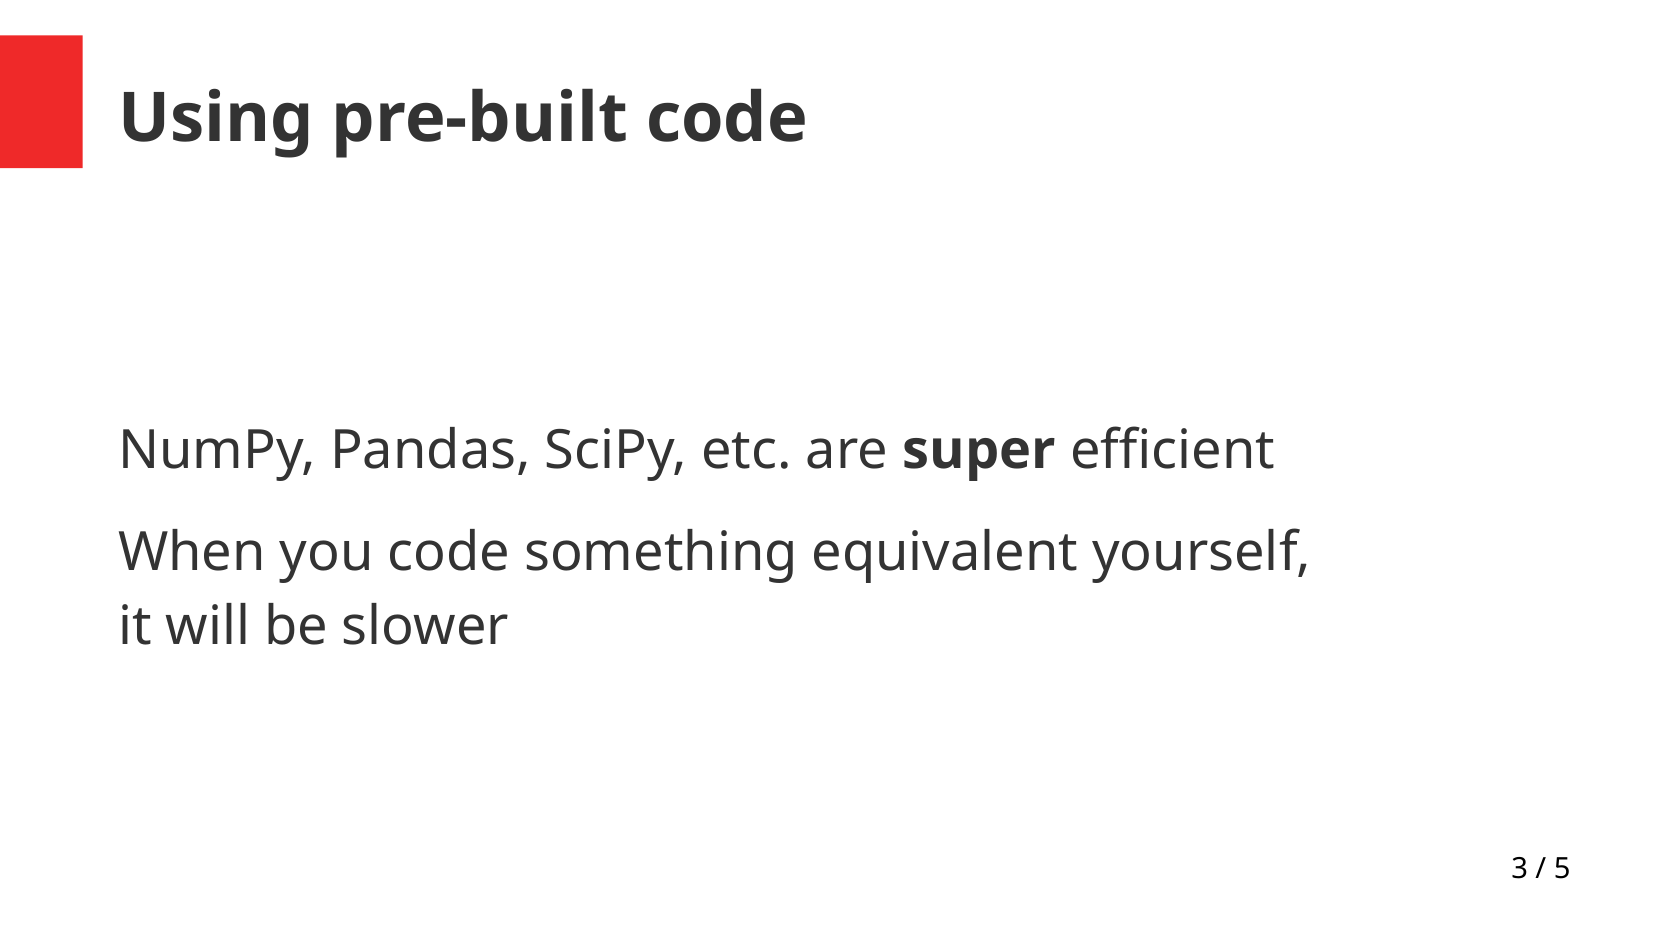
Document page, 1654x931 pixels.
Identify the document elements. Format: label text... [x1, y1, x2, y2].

list NumPy, Pandas, SciPy, etc. are super efficient When you code something equivalent yourself, it will be slower [118, 265, 1536, 806]
title Using pre-built code [118, 36, 1571, 193]
